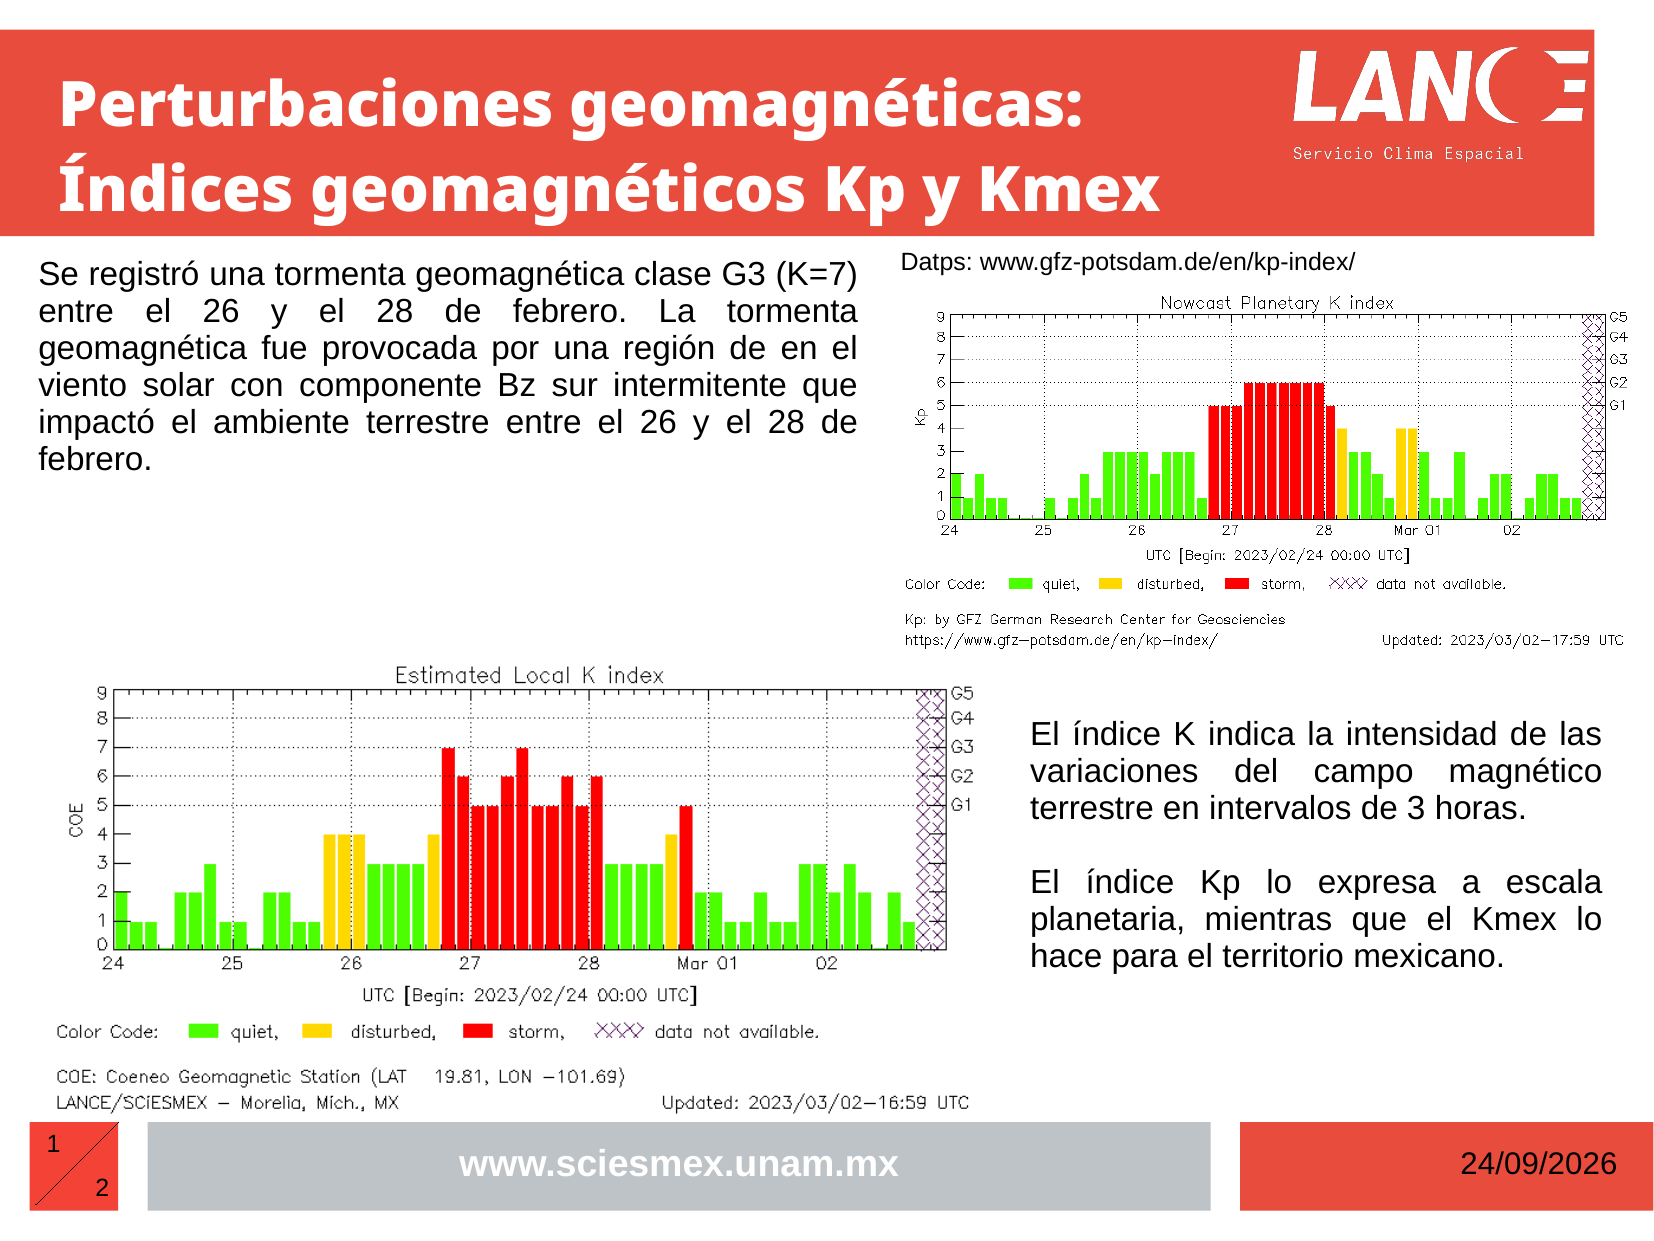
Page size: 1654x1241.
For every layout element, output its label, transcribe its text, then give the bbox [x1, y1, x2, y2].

picture [1293, 47, 1589, 162]
title Perturbaciones geomagnéticas: Índices geomagnéticos Kp y Kmex [59, 59, 1312, 207]
text_box Se registró una tormenta geomagnética clase G3 (K=7) entre el 26 y el 28 de febrero. La tormenta geomagnética fue provocada por una región de en el viento solar con componente Bz sur intermitente que impactó el ambiente terrestre entre el 26 y el 28 de febrero. [23, 248, 875, 650]
text_box www.sciesmex.unam.mx [153, 1122, 1205, 1205]
text_box 2 [35, 1151, 125, 1209]
text_box El índice K indica la intensidad de las variaciones del campo magnético terrestre en intervalos de 3 horas. El índice Kp lo expresa a escala planetaria, mientras que el Kmex lo hace para el territorio mexicano. [1015, 707, 1619, 1052]
picture [47, 277, 1642, 1116]
text_box <número> [31, 1122, 176, 1170]
text_box Datps: www.gfz-potsdam.de/en/kp-index/ [885, 240, 1654, 284]
text_box 02/03/2023 [1424, 1122, 1654, 1205]
